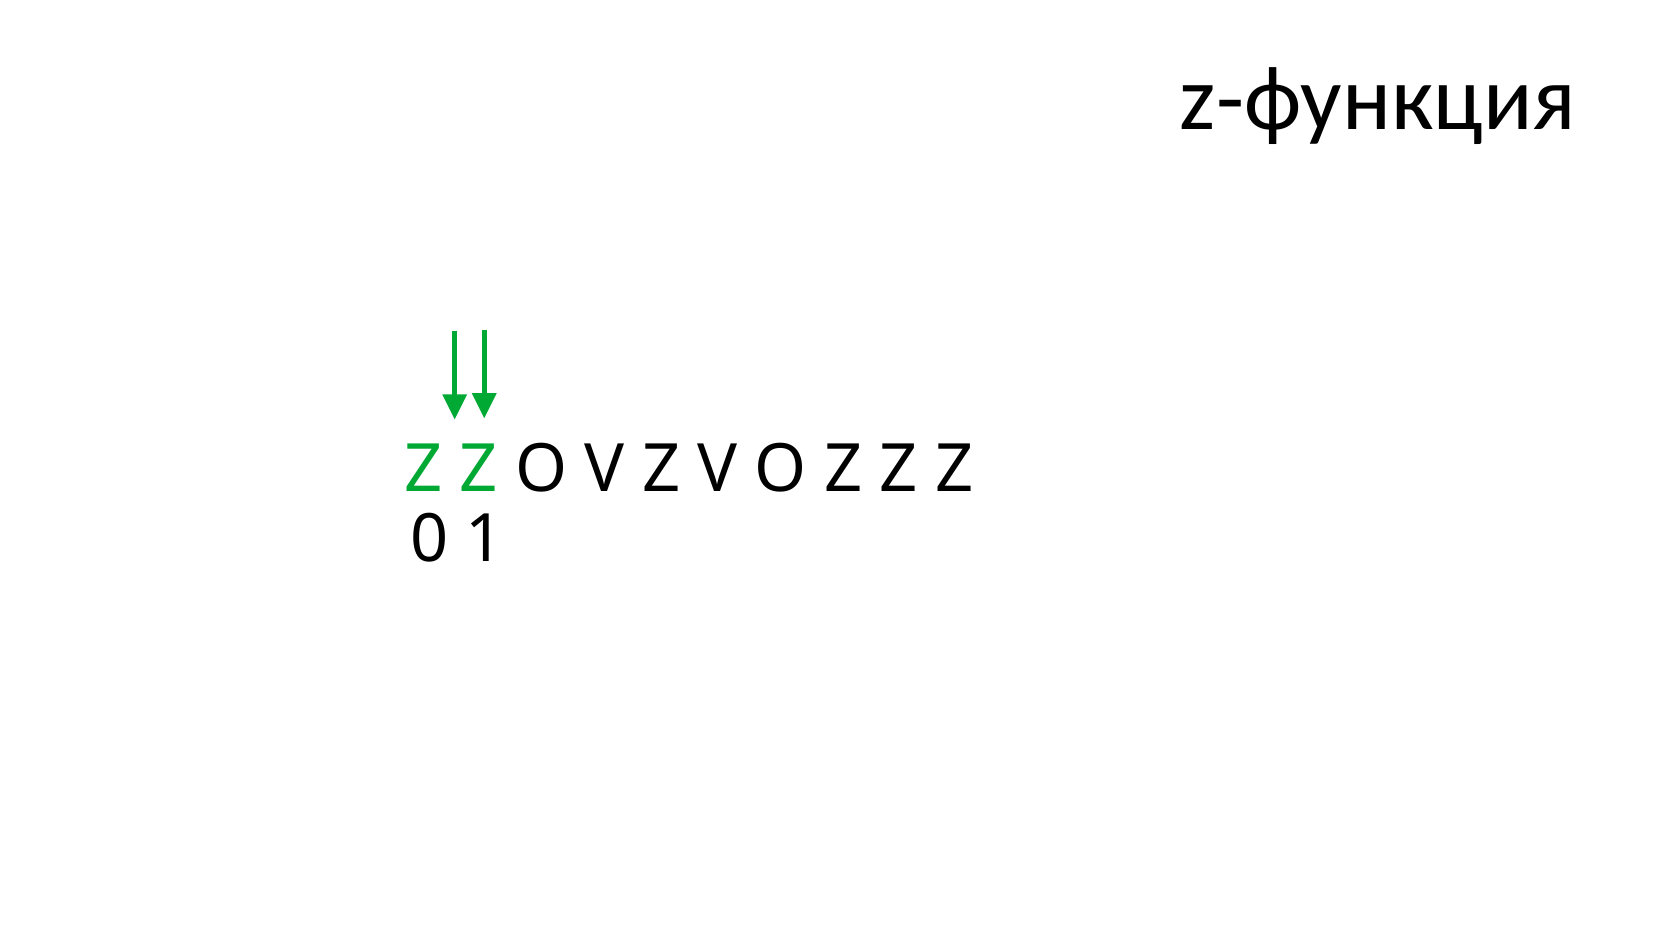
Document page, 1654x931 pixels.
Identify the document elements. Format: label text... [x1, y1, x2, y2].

text_box 0 1 [395, 483, 526, 582]
text_box Z Z O V Z V O Z Z Z [389, 412, 1054, 511]
title z-функция [88, 29, 1577, 185]
